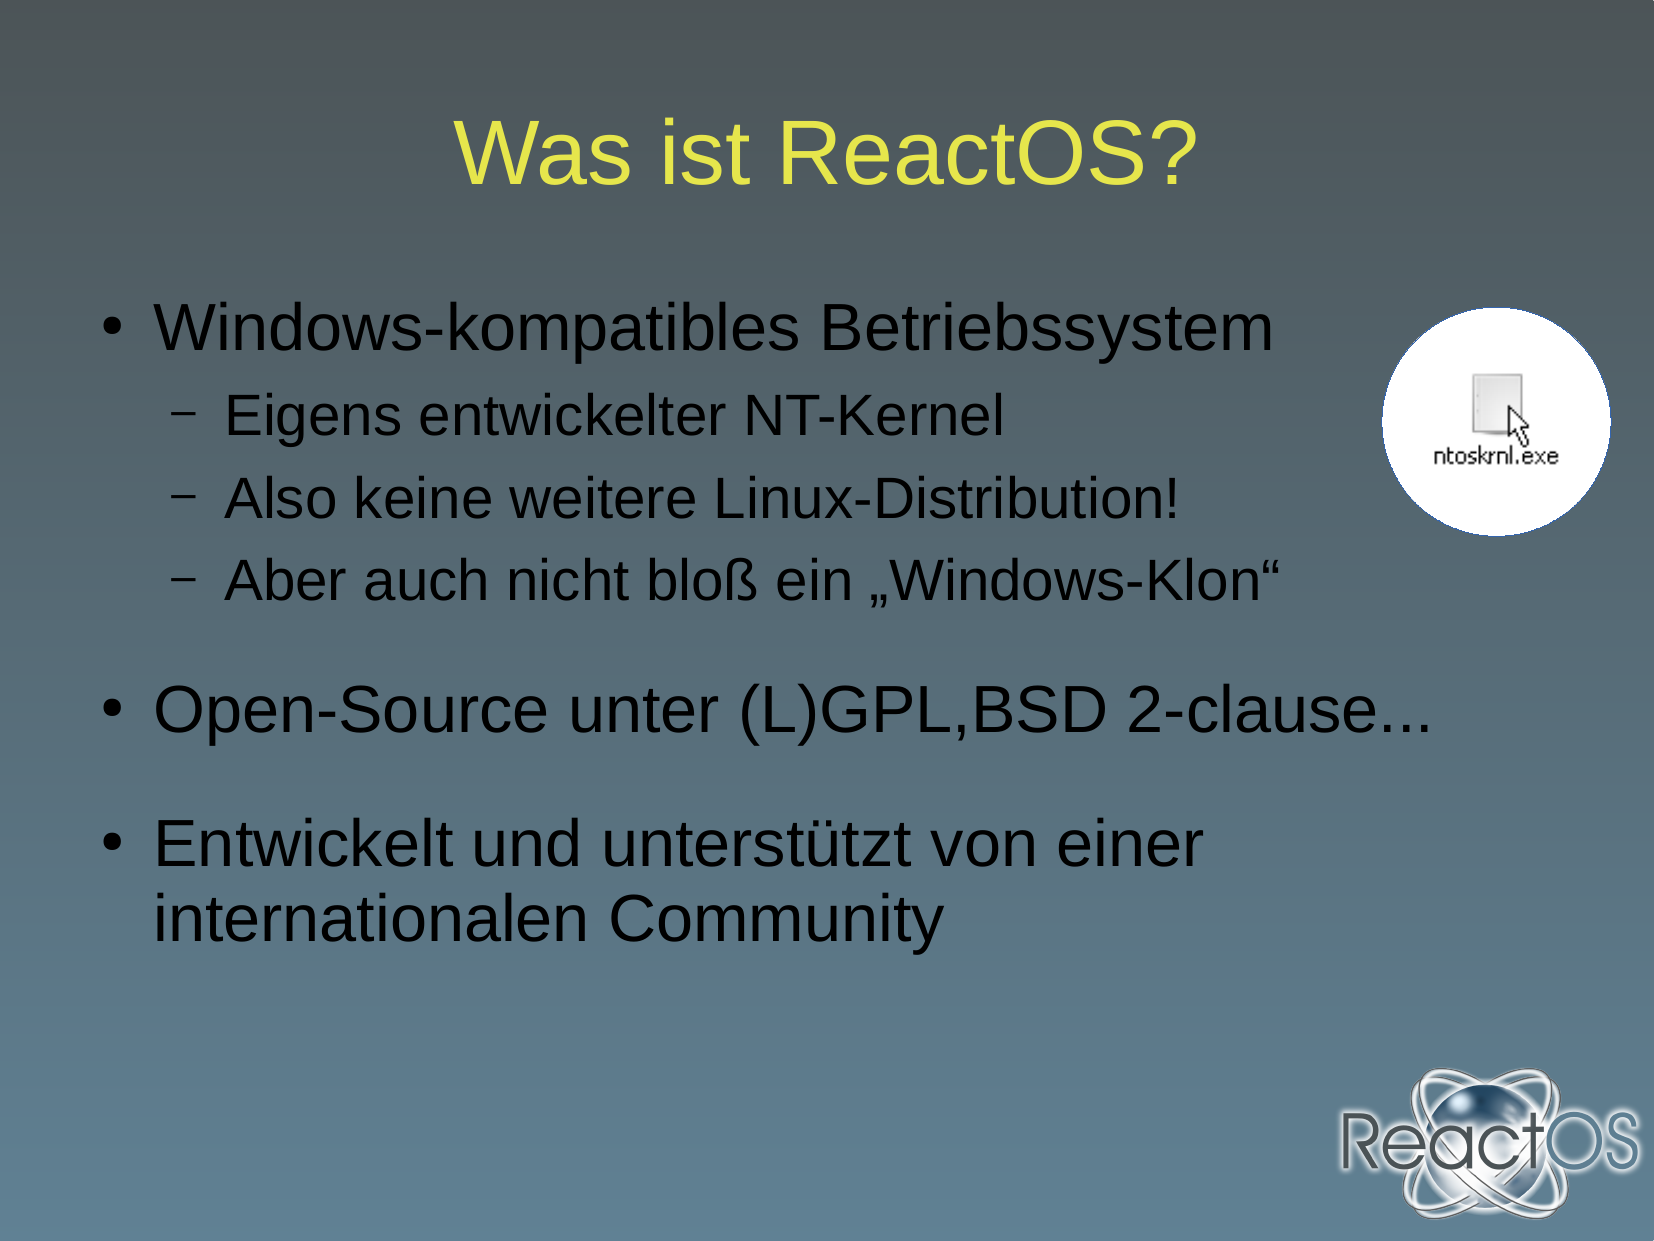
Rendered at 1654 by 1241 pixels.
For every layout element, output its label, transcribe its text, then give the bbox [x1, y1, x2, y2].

picture [1328, 1055, 1654, 1235]
list Windows-kompatibles Betriebssystem Eigens entwickelter NT-Kernel Also keine weitere Linux-Distribution! Aber auch nicht bloß ein „Windows-Klon“ Open-Source unter (L)GPL,BSD 2-clause... Entwickelt und unterstützt von einer internationalen Community [82, 290, 1571, 1010]
text_box [1571, 334, 1612, 509]
title Was ist ReactOS? [82, 49, 1571, 257]
picture [1429, 366, 1569, 475]
